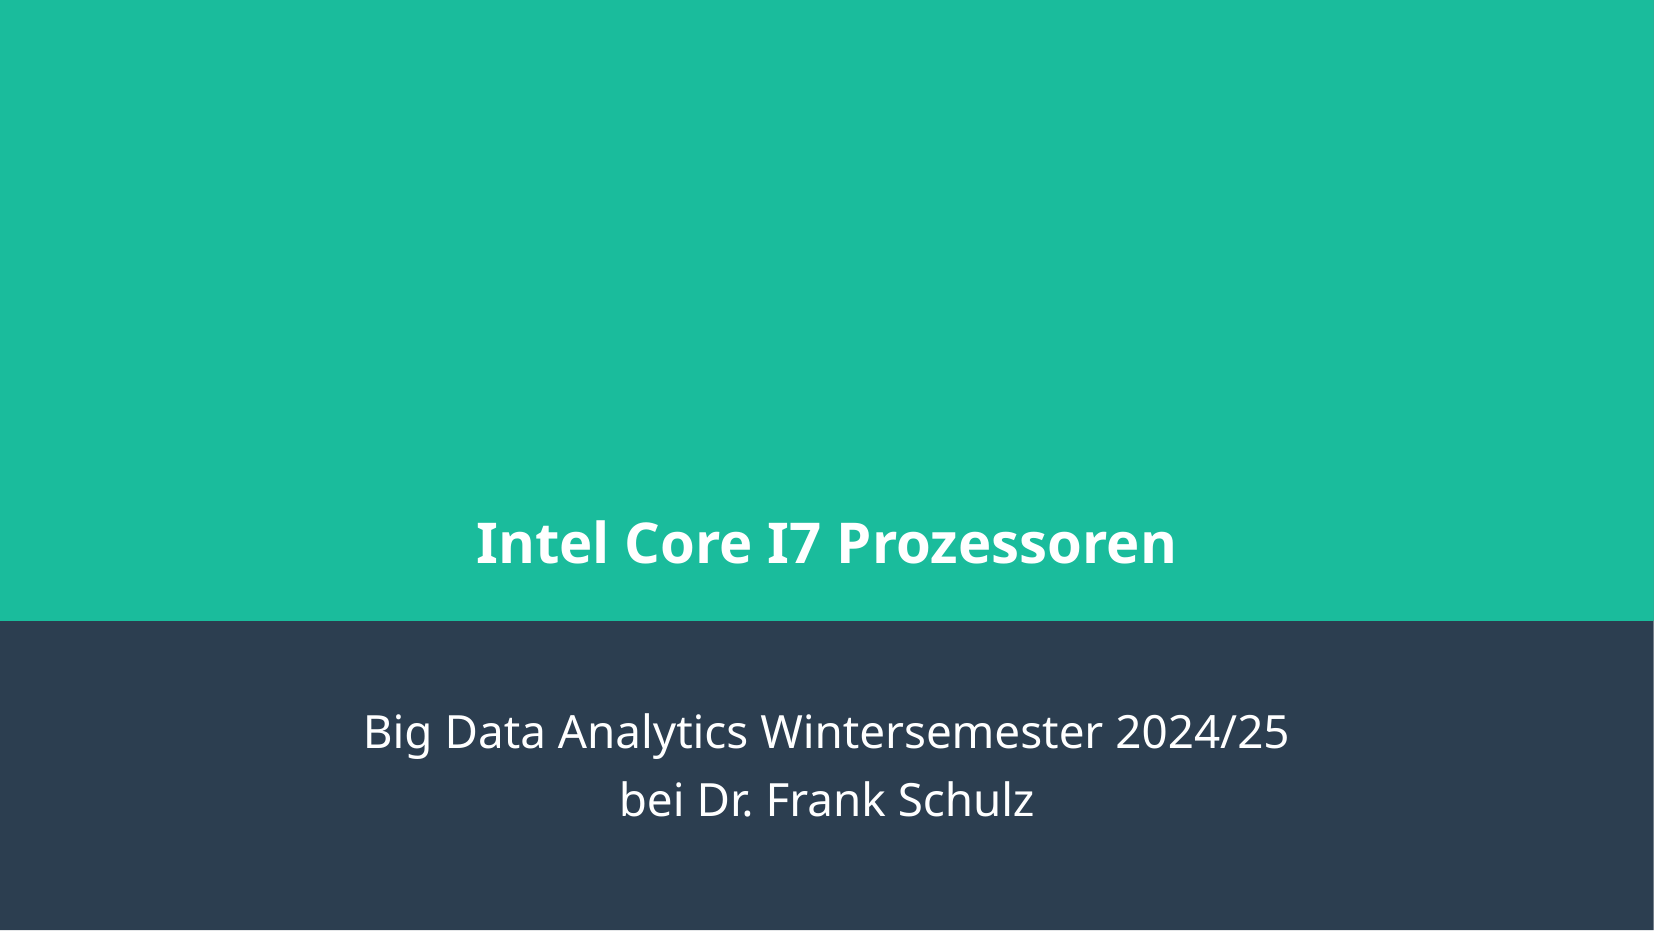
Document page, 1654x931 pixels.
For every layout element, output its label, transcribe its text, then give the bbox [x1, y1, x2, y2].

subtitle Big Data Analytics Wintersemester 2024/25 bei Dr. Frank Schulz [59, 642, 1595, 886]
title Intel Core I7 Prozessoren [59, 465, 1595, 583]
